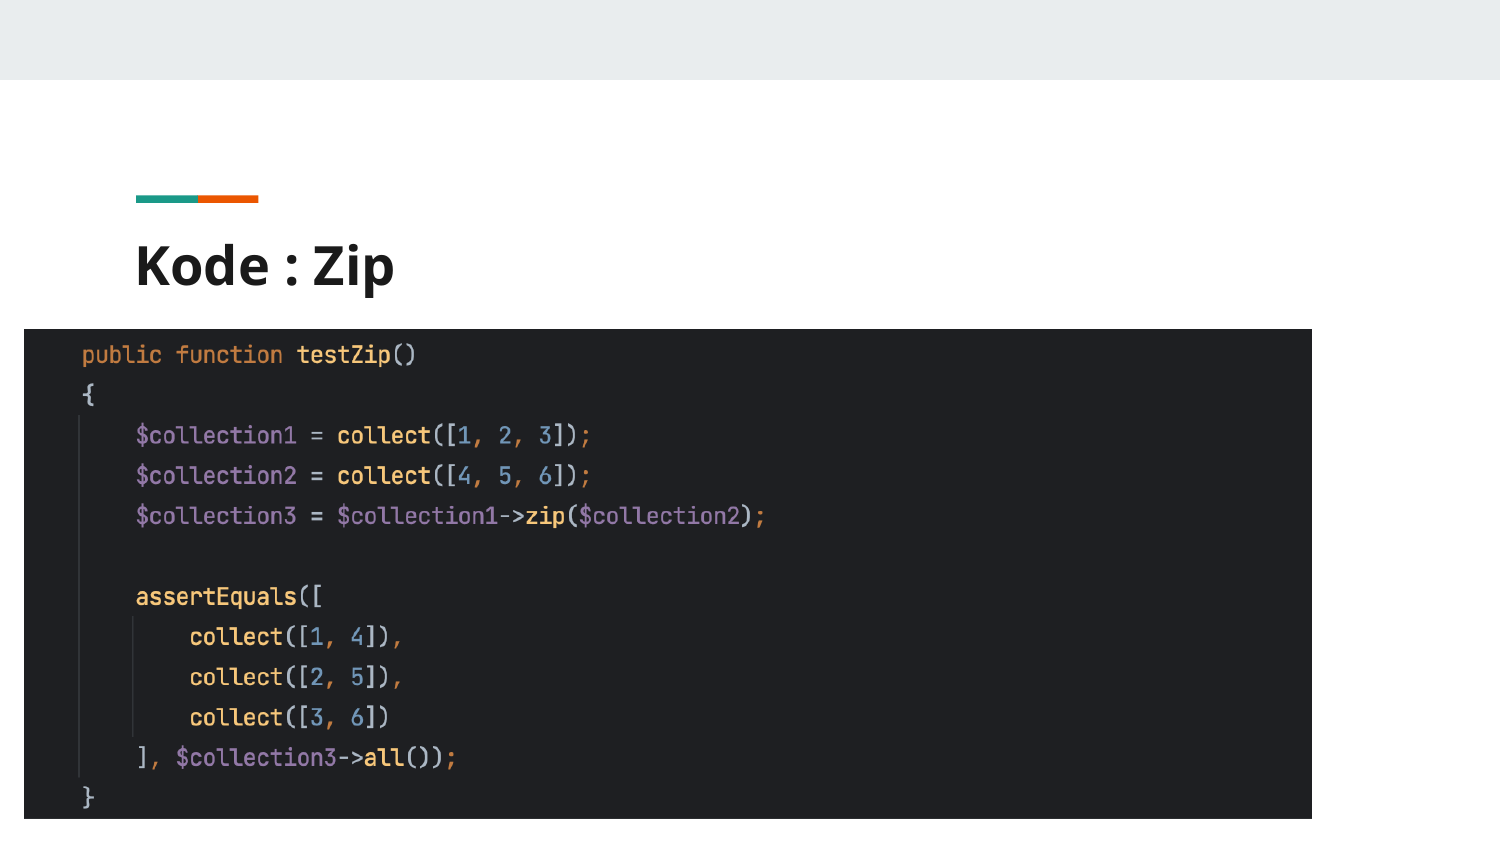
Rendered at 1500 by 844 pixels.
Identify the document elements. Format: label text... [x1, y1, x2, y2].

title Kode : Zip [119, 216, 1381, 305]
picture [24, 329, 1312, 819]
